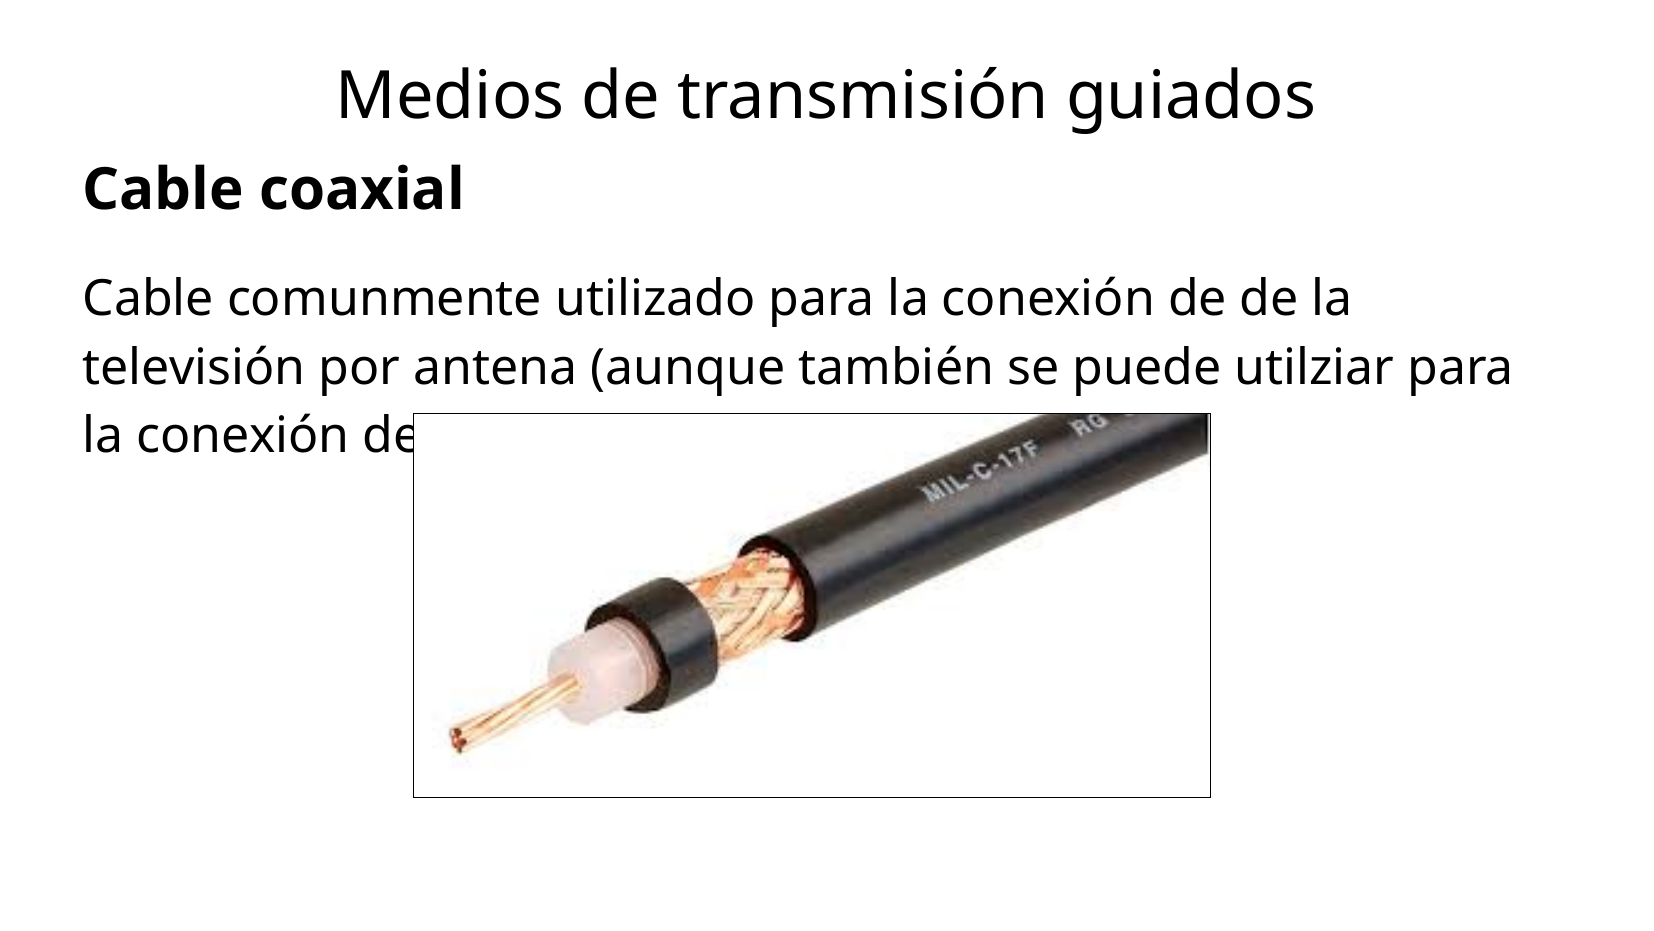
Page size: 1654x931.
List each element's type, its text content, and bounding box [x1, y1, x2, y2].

picture [413, 413, 1211, 798]
title Medios de transmisión guiados [82, 37, 1571, 148]
list Cable coaxial Cable comunmente utilizado para la conexión de de la televisión por antena (aunque también se puede utilziar para la conexión de la red). [82, 147, 1565, 875]
